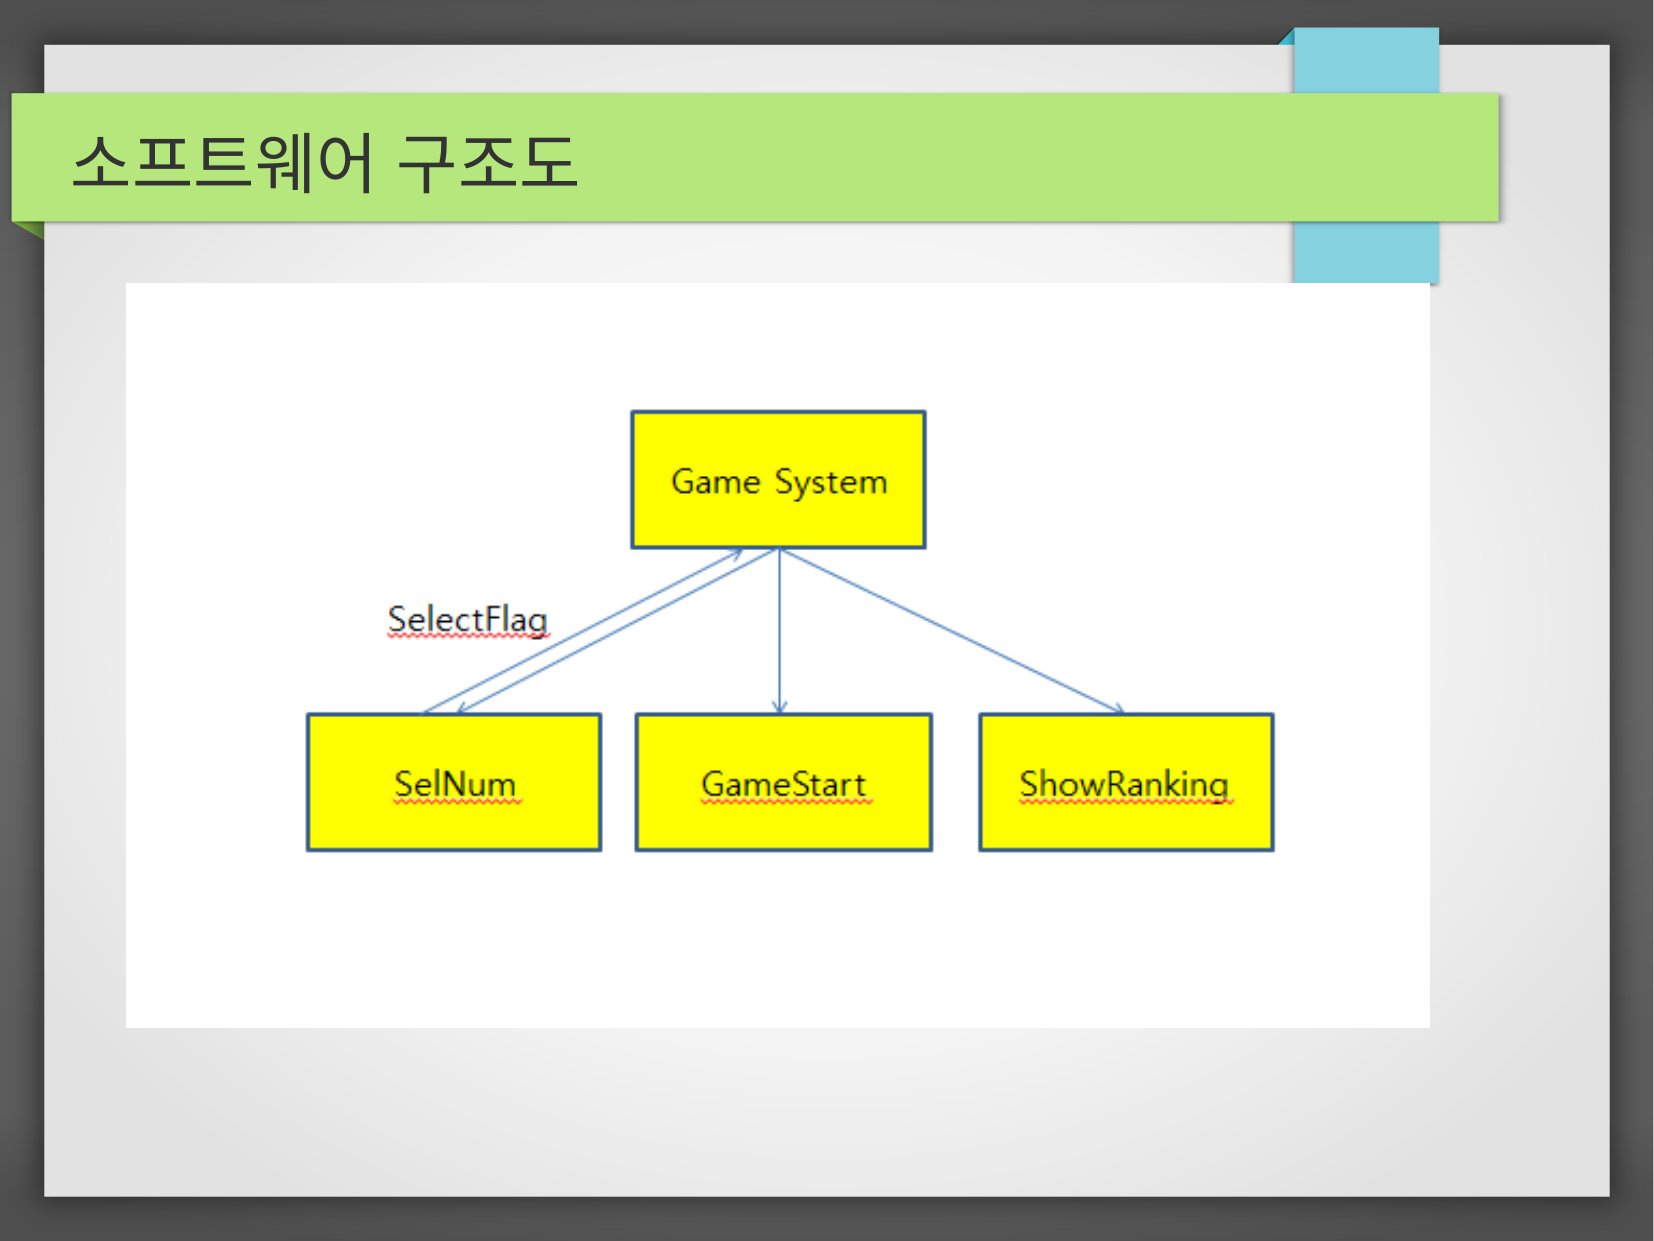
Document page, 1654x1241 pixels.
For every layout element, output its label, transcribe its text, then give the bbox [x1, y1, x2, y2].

picture [0, 0, 1654, 1241]
title 소프트웨어 구조도 [70, 106, 1229, 213]
